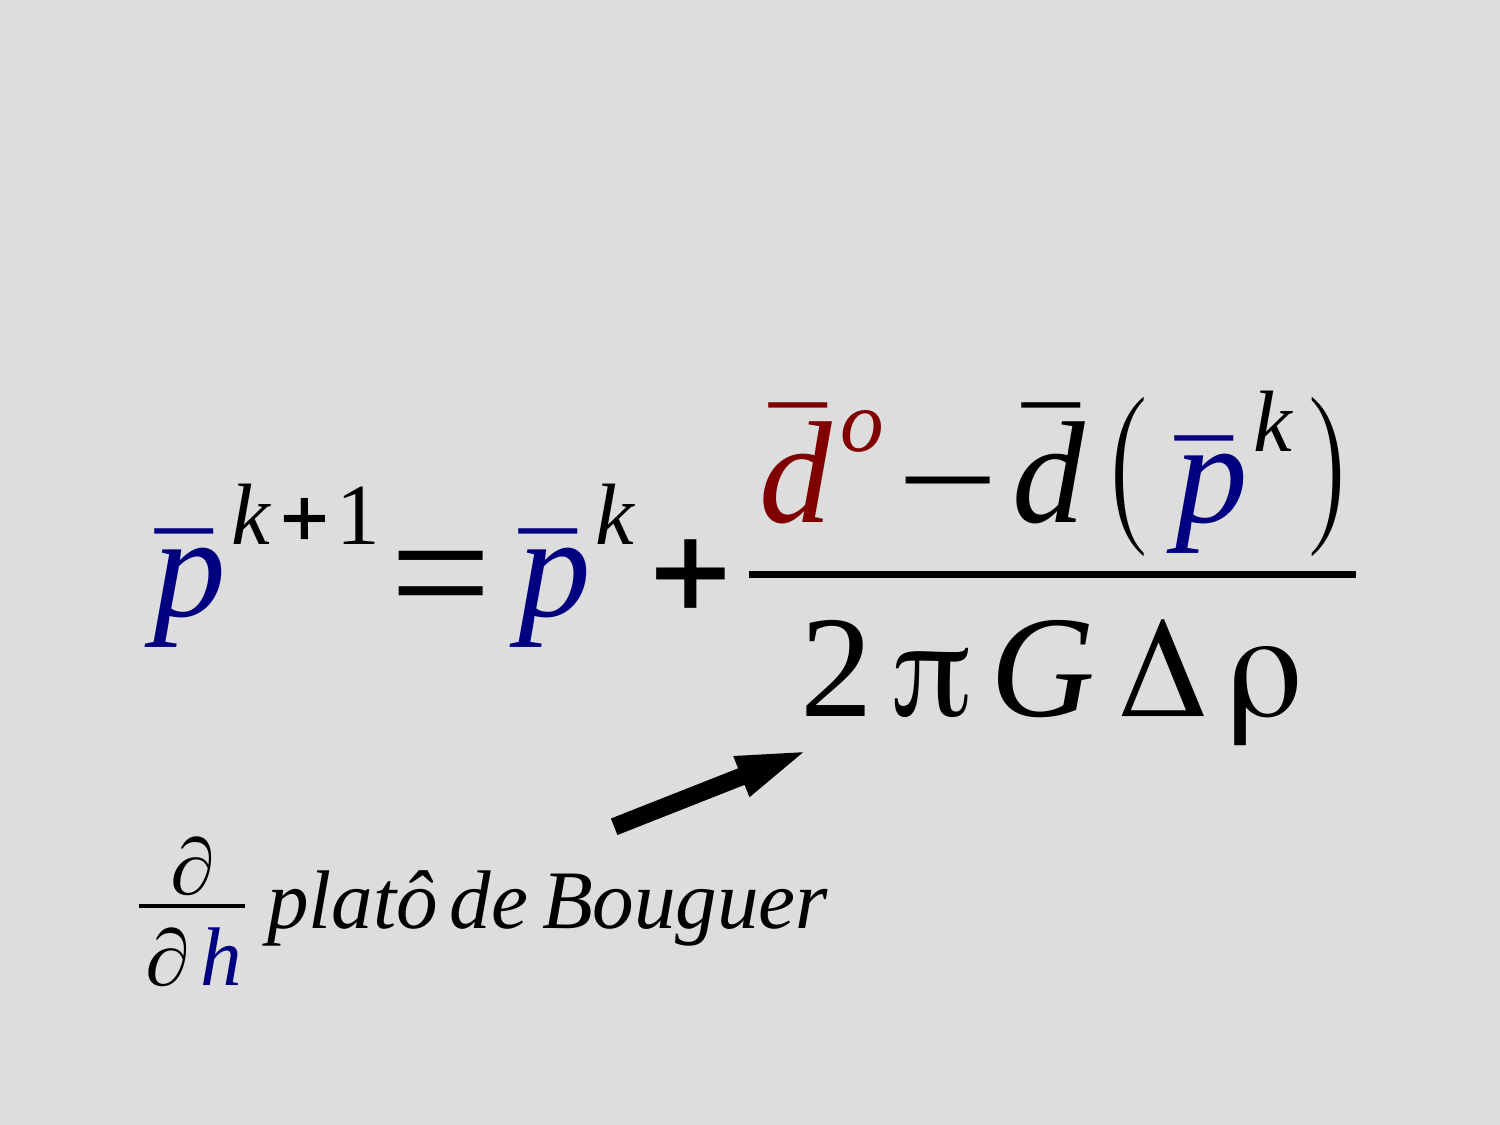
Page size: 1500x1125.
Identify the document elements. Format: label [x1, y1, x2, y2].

chart [129, 832, 839, 1004]
chart [131, 372, 1369, 753]
